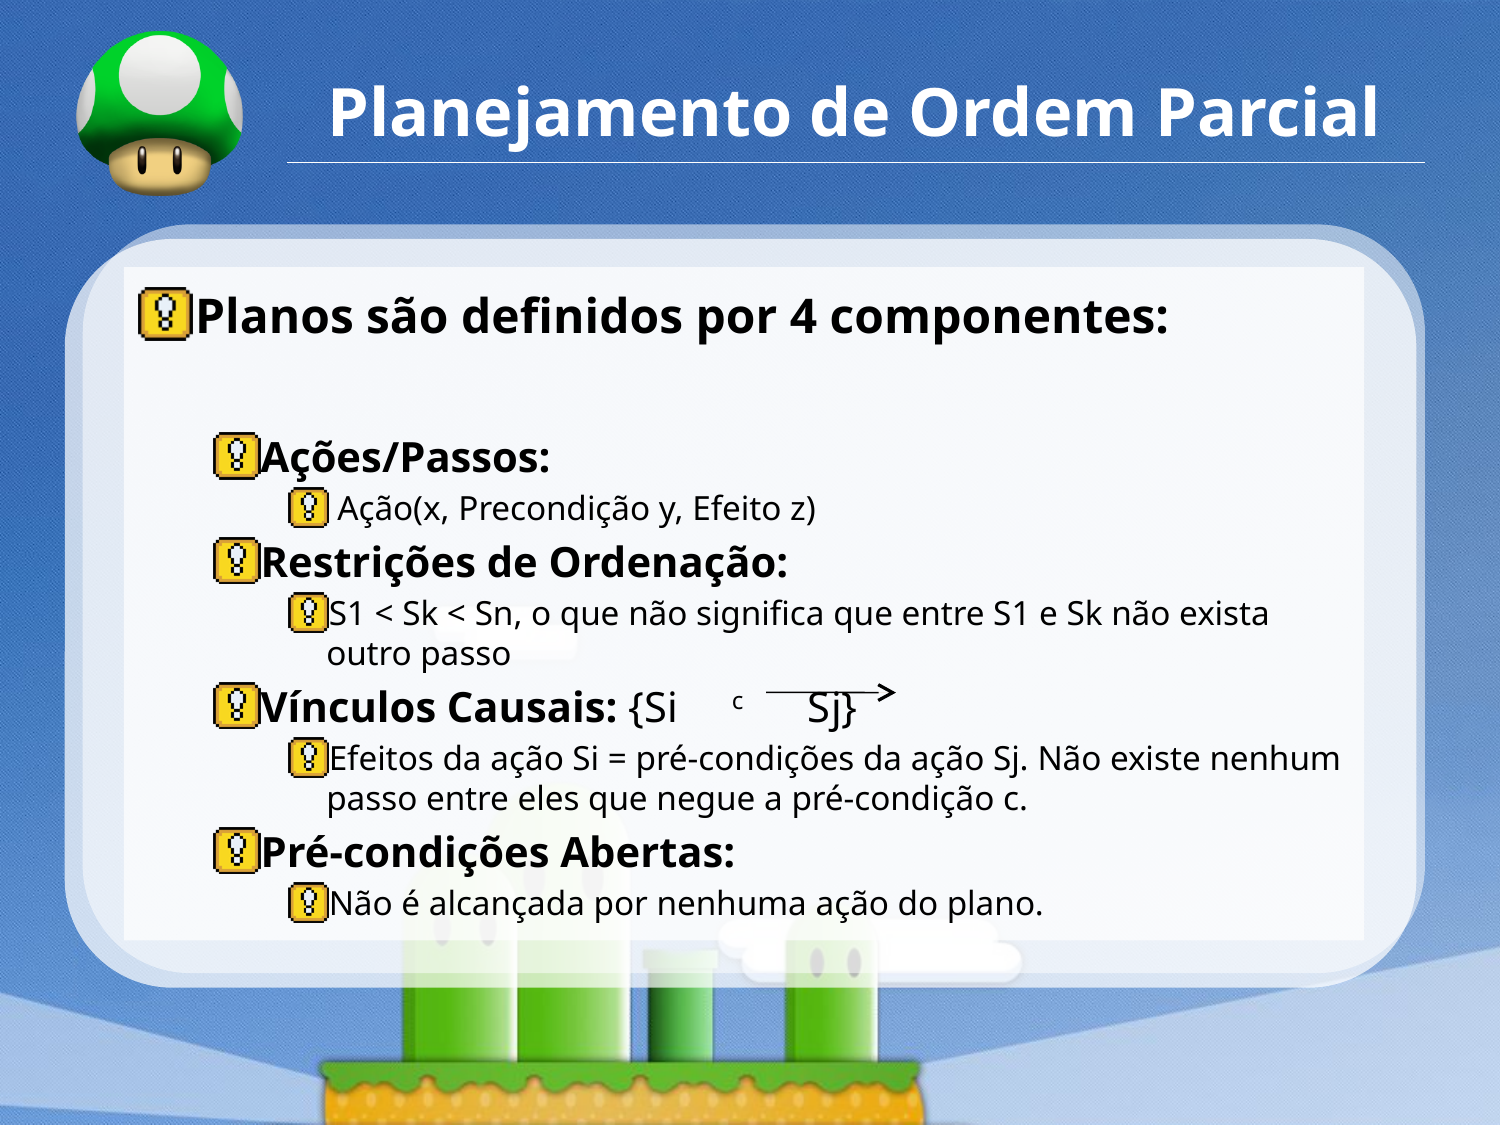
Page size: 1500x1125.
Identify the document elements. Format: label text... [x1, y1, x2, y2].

picture [0, 0, 1500, 1125]
list Planos são definidos por 4 componentes: Ações/Passos:  Ação(x, Precondição y, Efeito z) Restrições de Ordenação: S1 < Sk < Sn, o que não significa que entre S1 e Sk não exista outro passo Vínculos Causais: {Si c Sj} Efeitos da ação Si = pré-condições da ação Sj. Não existe nenhum passo entre eles que negue a pré-condição c. Pré-condições Abertas: Não é alcançada por nenhuma ação do plano. [123, 267, 1365, 941]
title Planejamento de Ordem Parcial [312, 37, 1425, 183]
